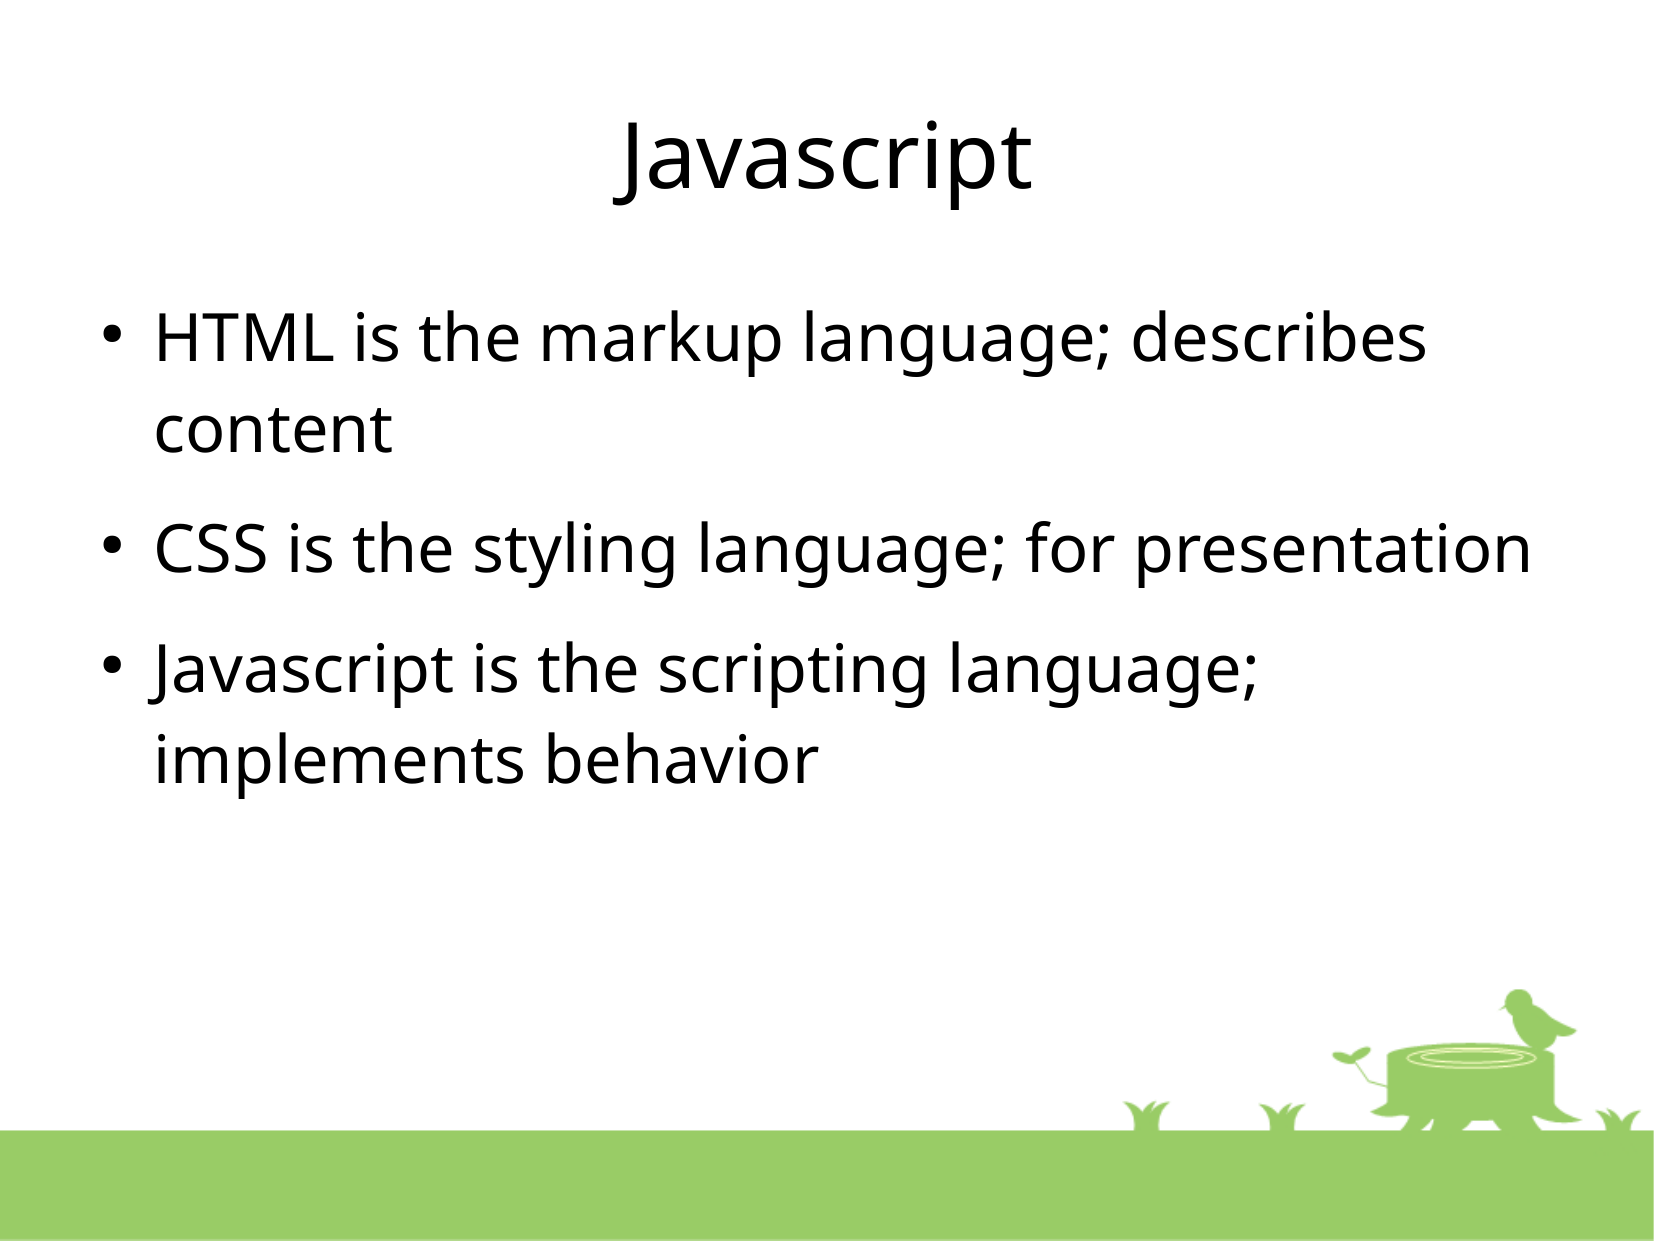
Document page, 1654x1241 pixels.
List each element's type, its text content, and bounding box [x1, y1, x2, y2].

list HTML is the markup language; describes content CSS is the styling language; for presentation Javascript is the scripting language; implements behavior [82, 290, 1571, 1010]
title Javascript [82, 49, 1571, 257]
picture [0, 0, 1654, 1241]
